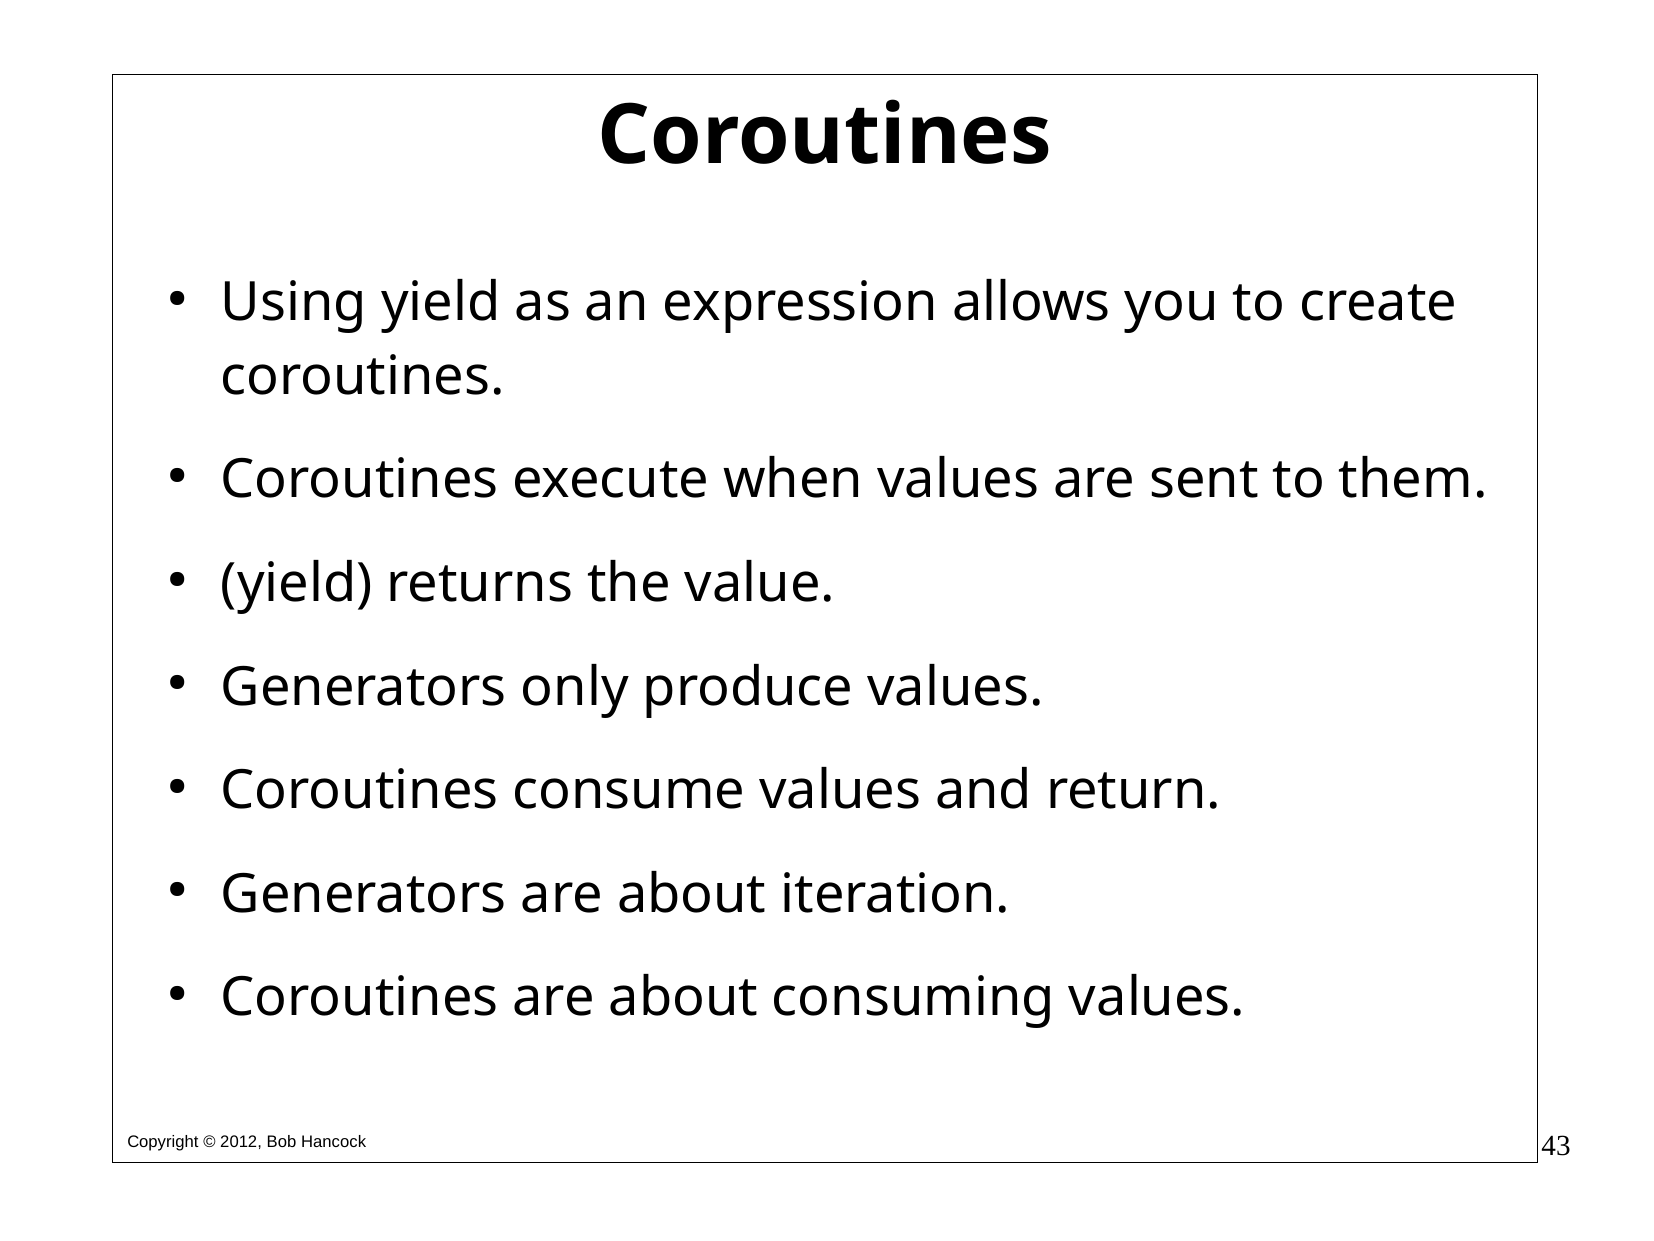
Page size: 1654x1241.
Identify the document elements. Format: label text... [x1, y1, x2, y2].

text_box Copyright © 2012, Bob Hancock [112, 1125, 382, 1159]
title Coroutines [112, 75, 1538, 188]
list Using yield as an expression allows you to create coroutines. Coroutines execute when values are sent to them. (yield) returns the value. Generators only produce values. Coroutines consume values and return. Generators are about iteration. Coroutines are about consuming values. [150, 262, 1501, 1126]
